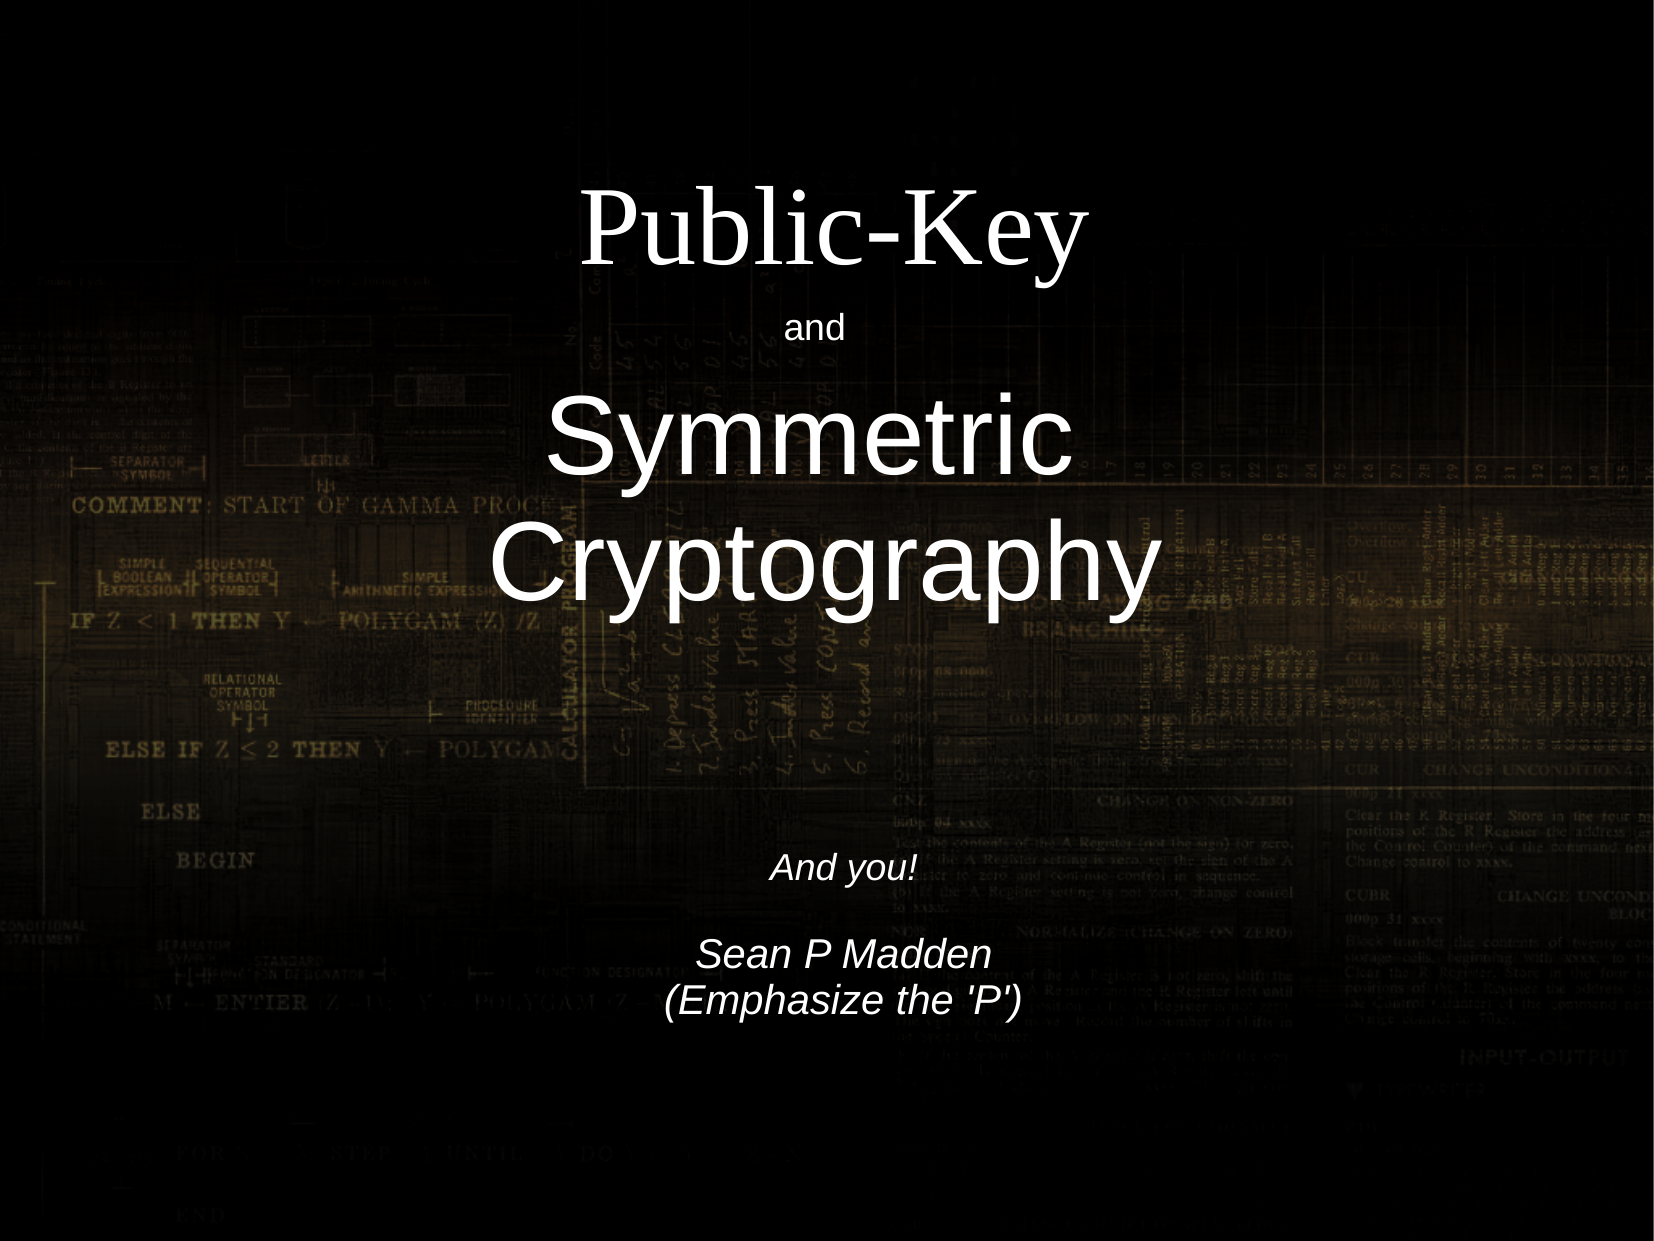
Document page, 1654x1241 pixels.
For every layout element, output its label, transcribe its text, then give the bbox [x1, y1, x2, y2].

text_box Symmetric Cryptography [56, 365, 1594, 632]
subtitle Public-Key [56, 112, 1613, 341]
text_box And you! Sean P Madden (Emphasize the 'P') [337, 839, 1351, 1032]
picture [0, 0, 1654, 1241]
text_box and [768, 299, 882, 357]
